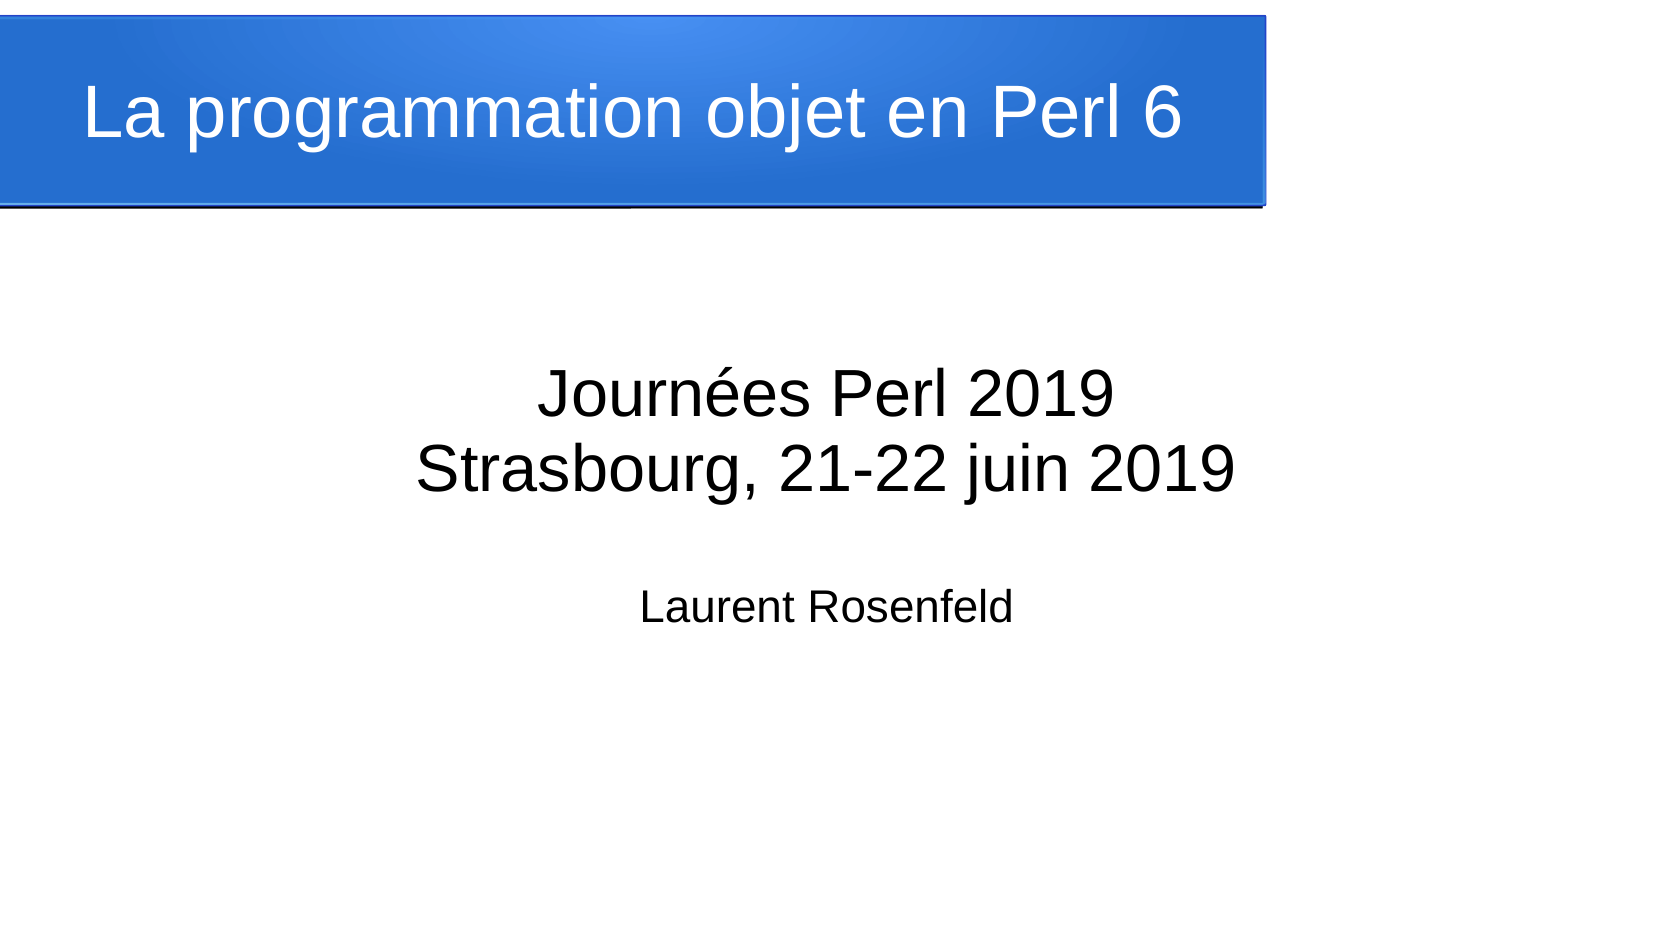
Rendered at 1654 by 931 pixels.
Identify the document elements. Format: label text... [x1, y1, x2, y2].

subtitle Journées Perl 2019 Strasbourg, 21-22 juin 2019 Laurent Rosenfeld [82, 224, 1571, 764]
picture [0, 13, 1270, 212]
title La programmation objet en Perl 6 [82, 35, 1235, 189]
